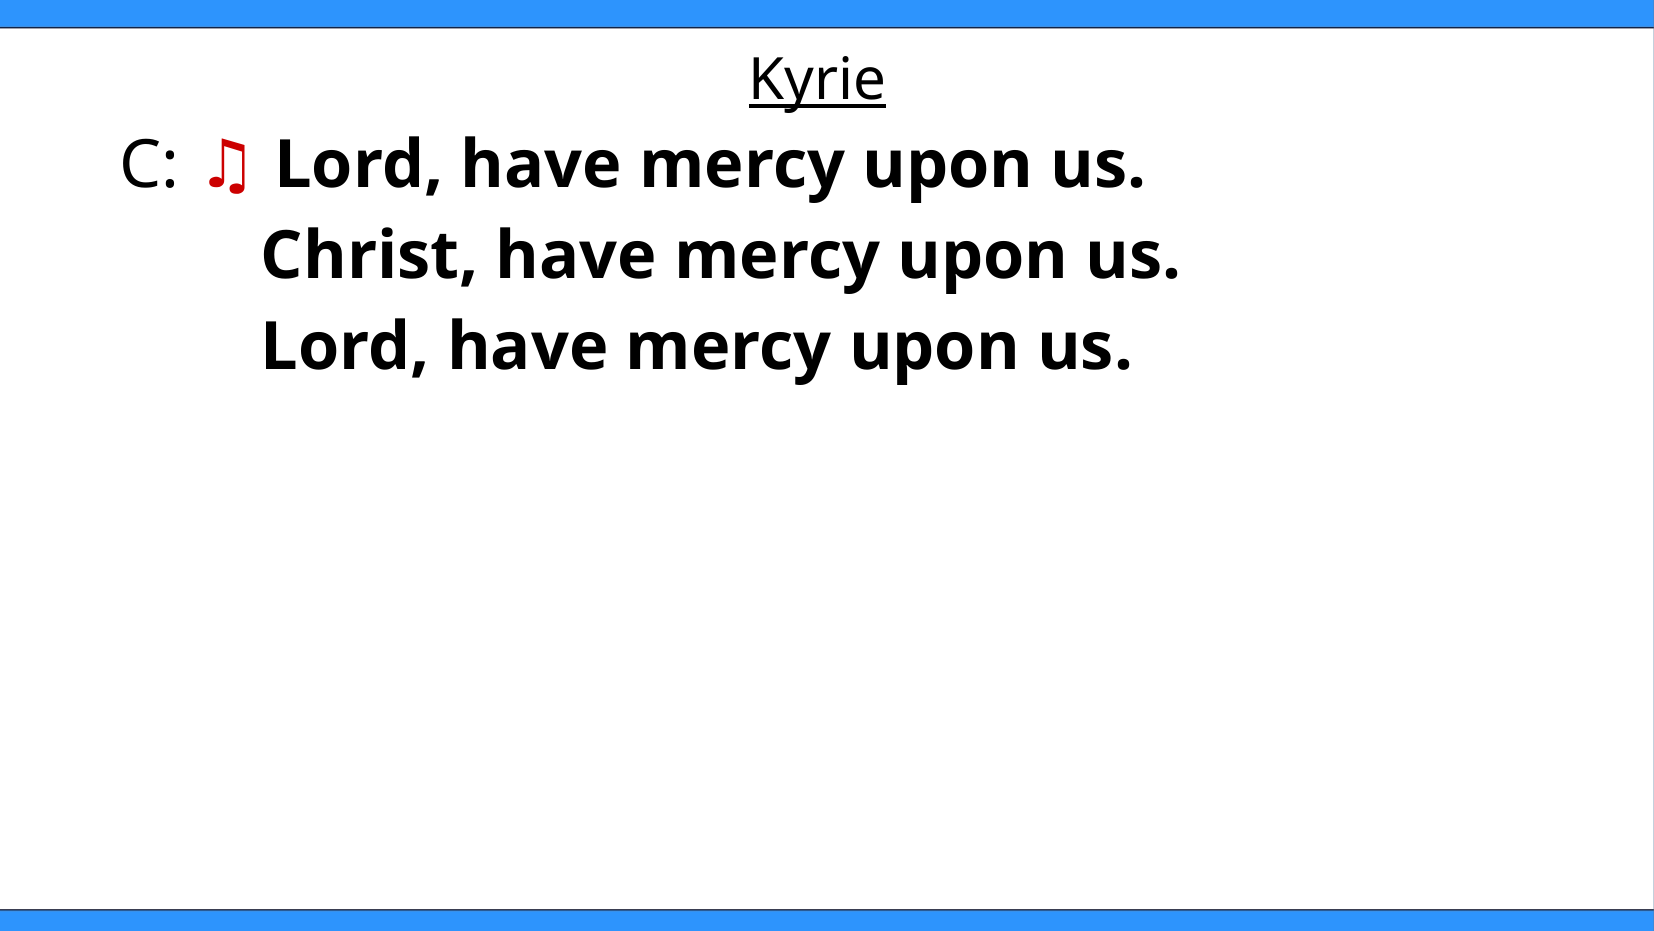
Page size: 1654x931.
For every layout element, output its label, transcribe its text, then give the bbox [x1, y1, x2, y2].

picture [0, 0, 1654, 931]
text_box Kyrie C: ♫ Lord, have mercy upon us. Christ, have mercy upon us. Lord, have mercy upon us. [105, 30, 1531, 478]
